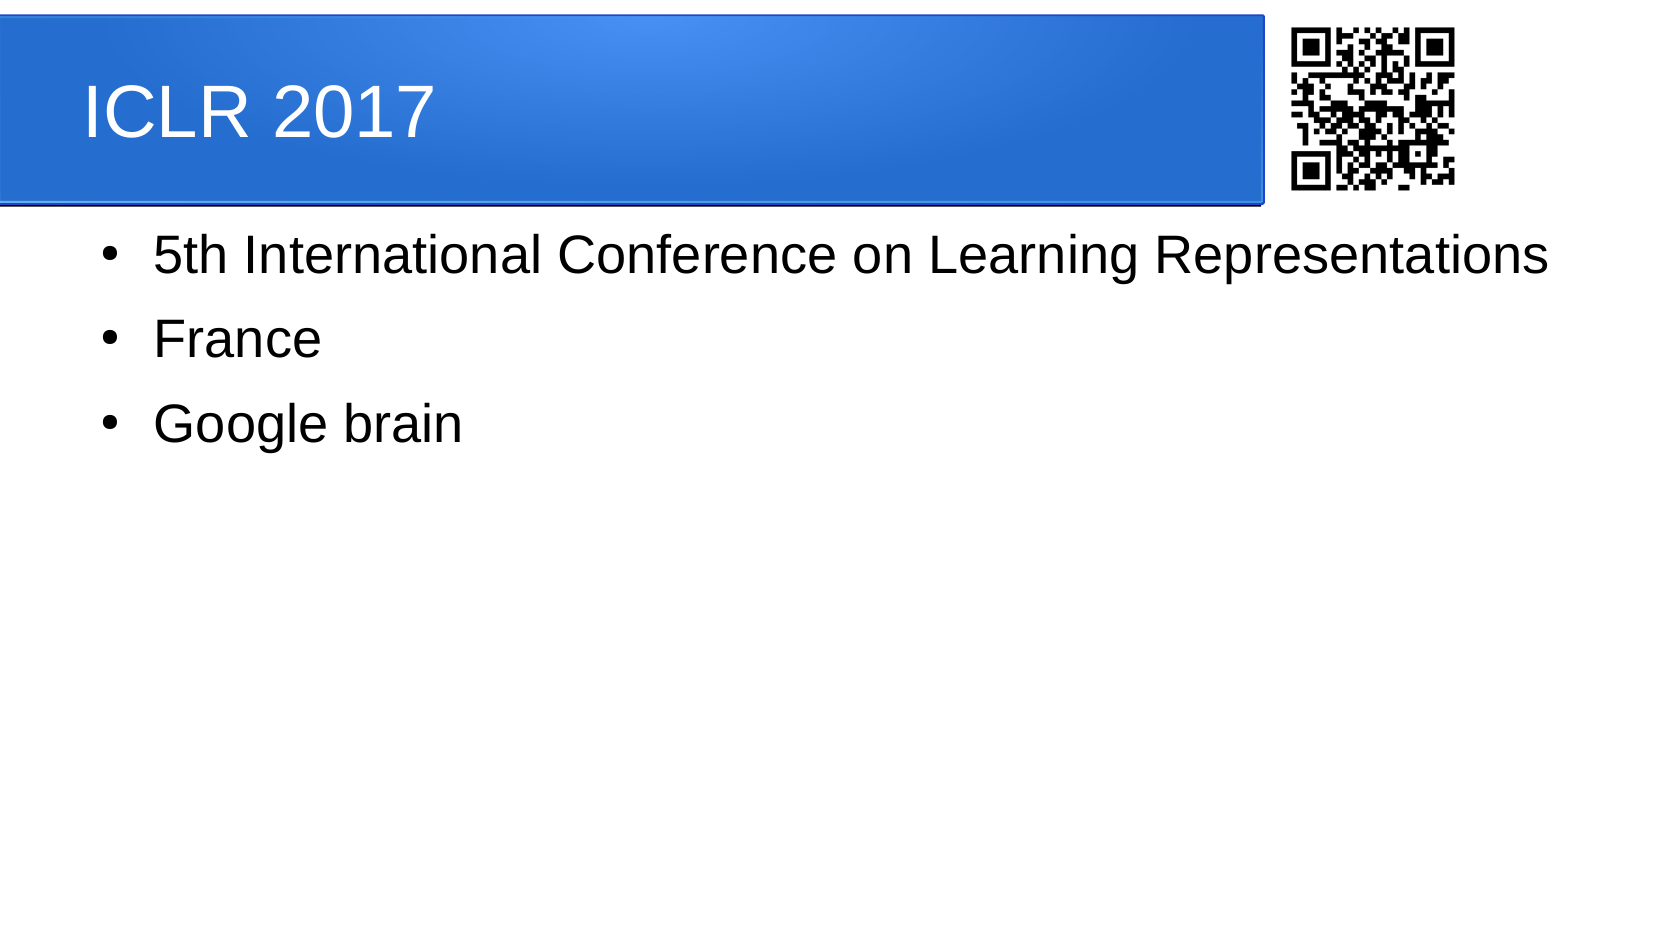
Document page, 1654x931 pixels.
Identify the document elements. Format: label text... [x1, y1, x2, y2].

list 5th International Conference on Learning Representations France Google brain [82, 224, 1571, 764]
picture [1269, 5, 1477, 213]
title ICLR 2017 [82, 35, 1235, 189]
